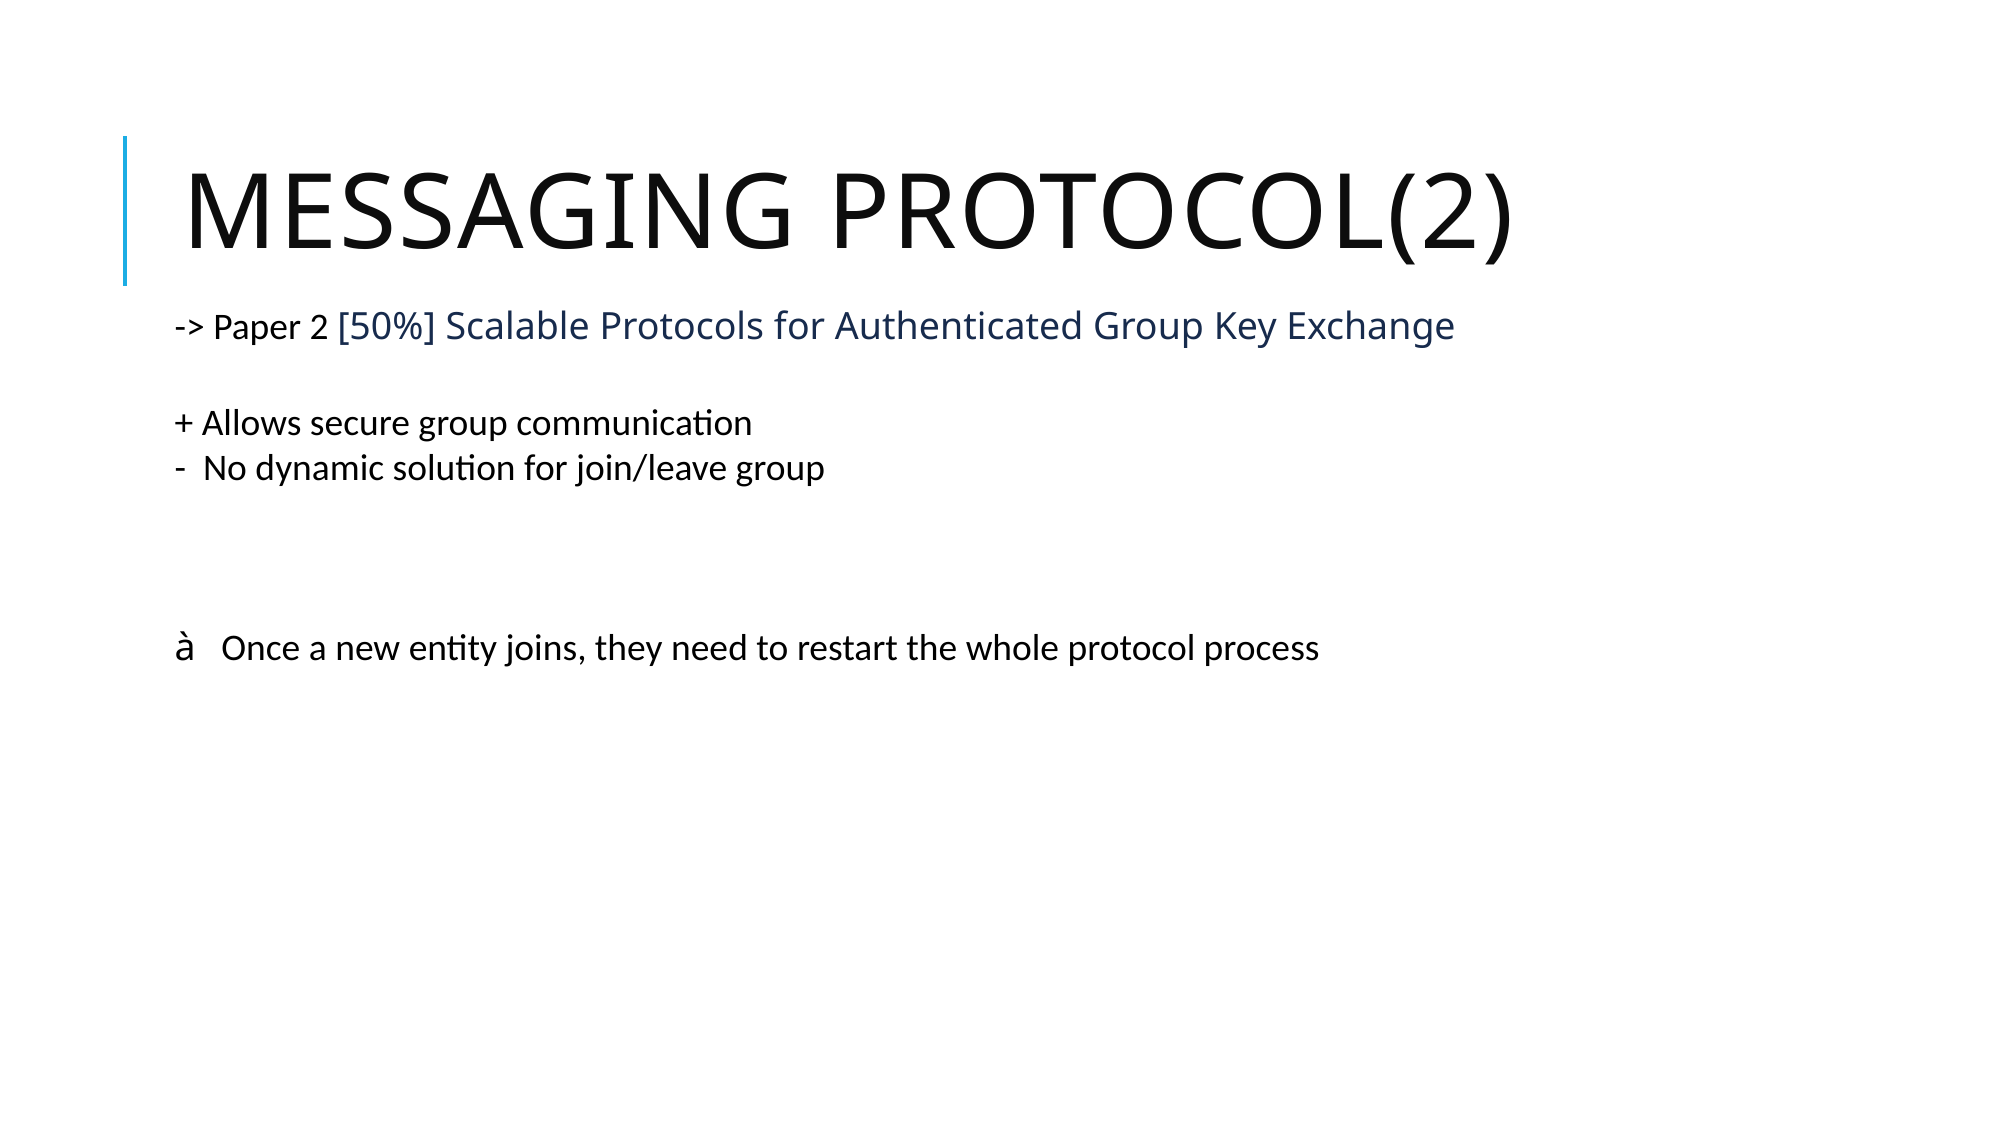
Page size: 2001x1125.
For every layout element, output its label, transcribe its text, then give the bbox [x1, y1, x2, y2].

title Messaging protocol(2) [168, 96, 1763, 294]
text_box -> Paper 2 [50%] Scalable Protocols for Authenticated Group Key Exchange + Allows secure group communication - No dynamic solution for join/leave group Once a new entity joins, they need to restart the whole protocol process [159, 294, 1845, 674]
